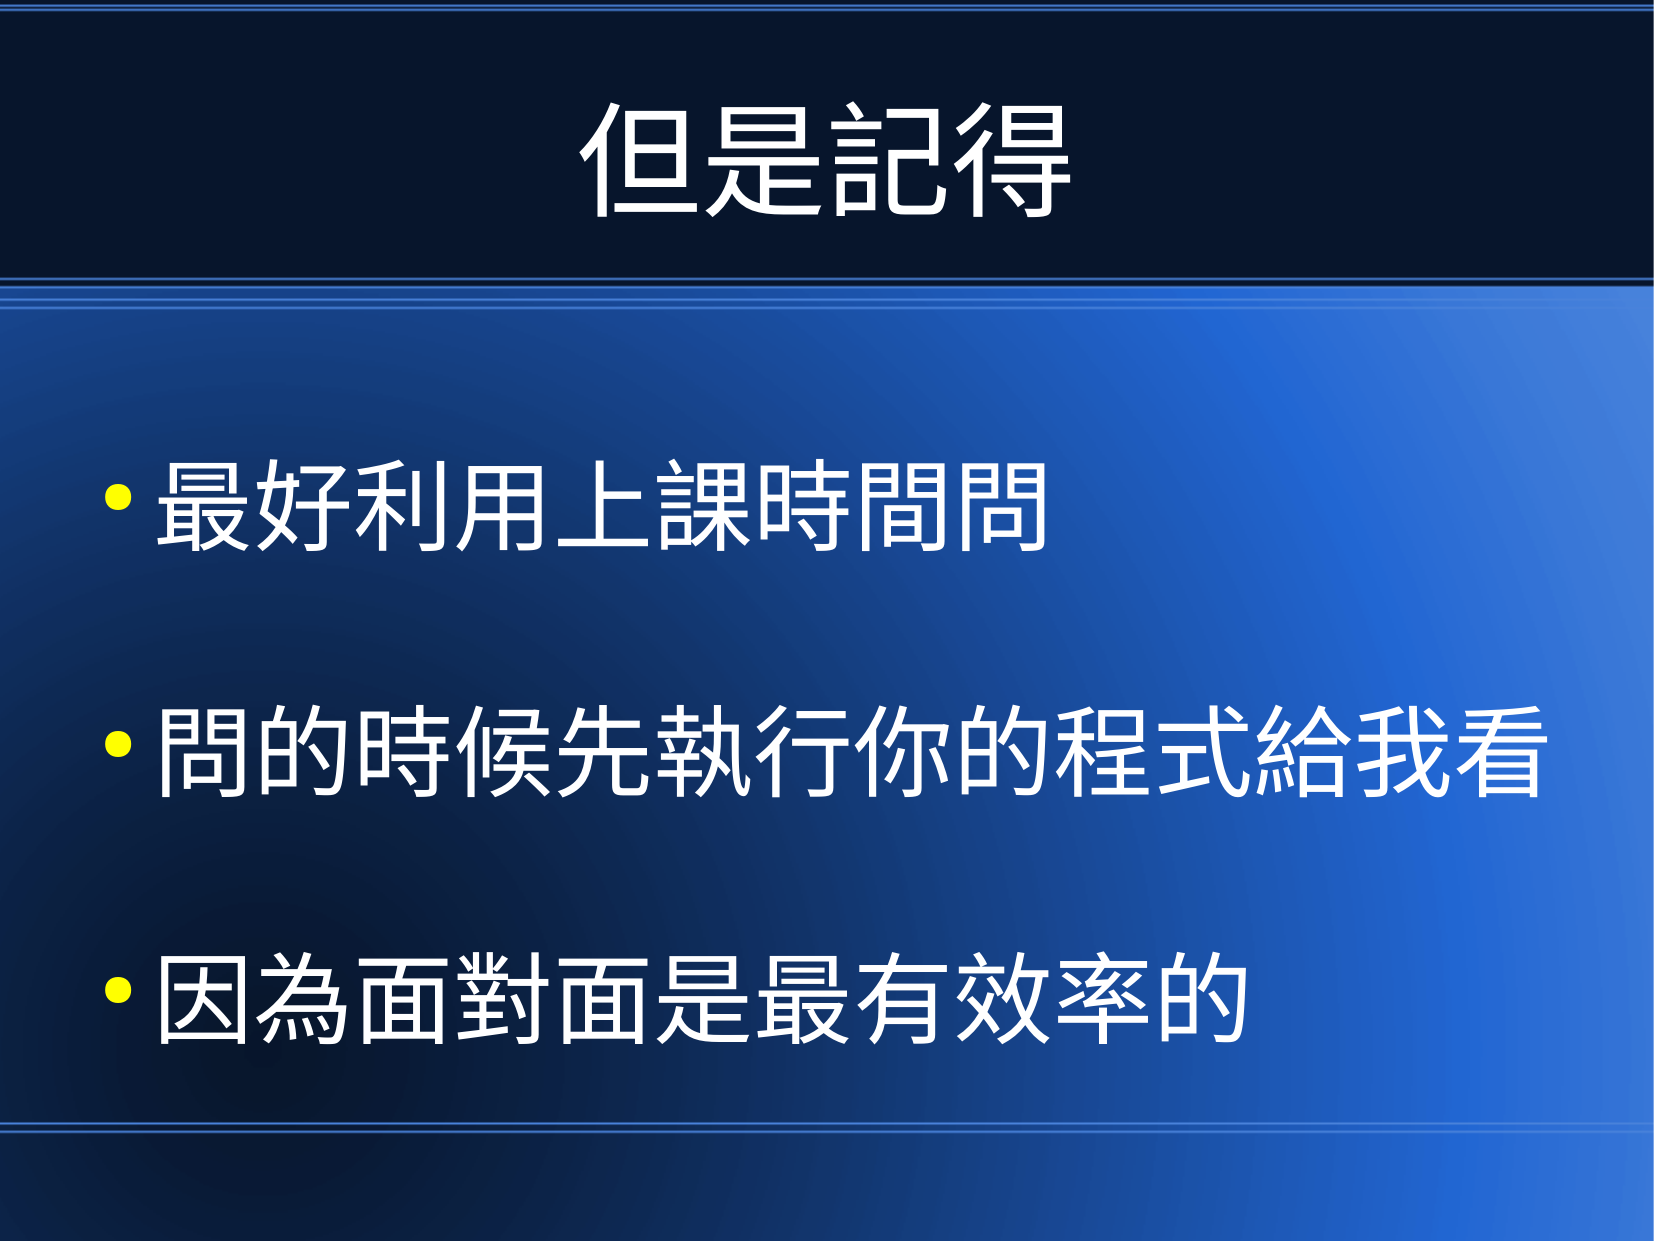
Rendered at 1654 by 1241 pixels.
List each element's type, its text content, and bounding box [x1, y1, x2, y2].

list 最好利用上課時間問 問的時候先執行你的程式給我看 因為面對面是最有效率的 [82, 355, 1571, 1241]
title 但是記得 [82, 49, 1571, 257]
picture [0, 0, 1654, 1241]
